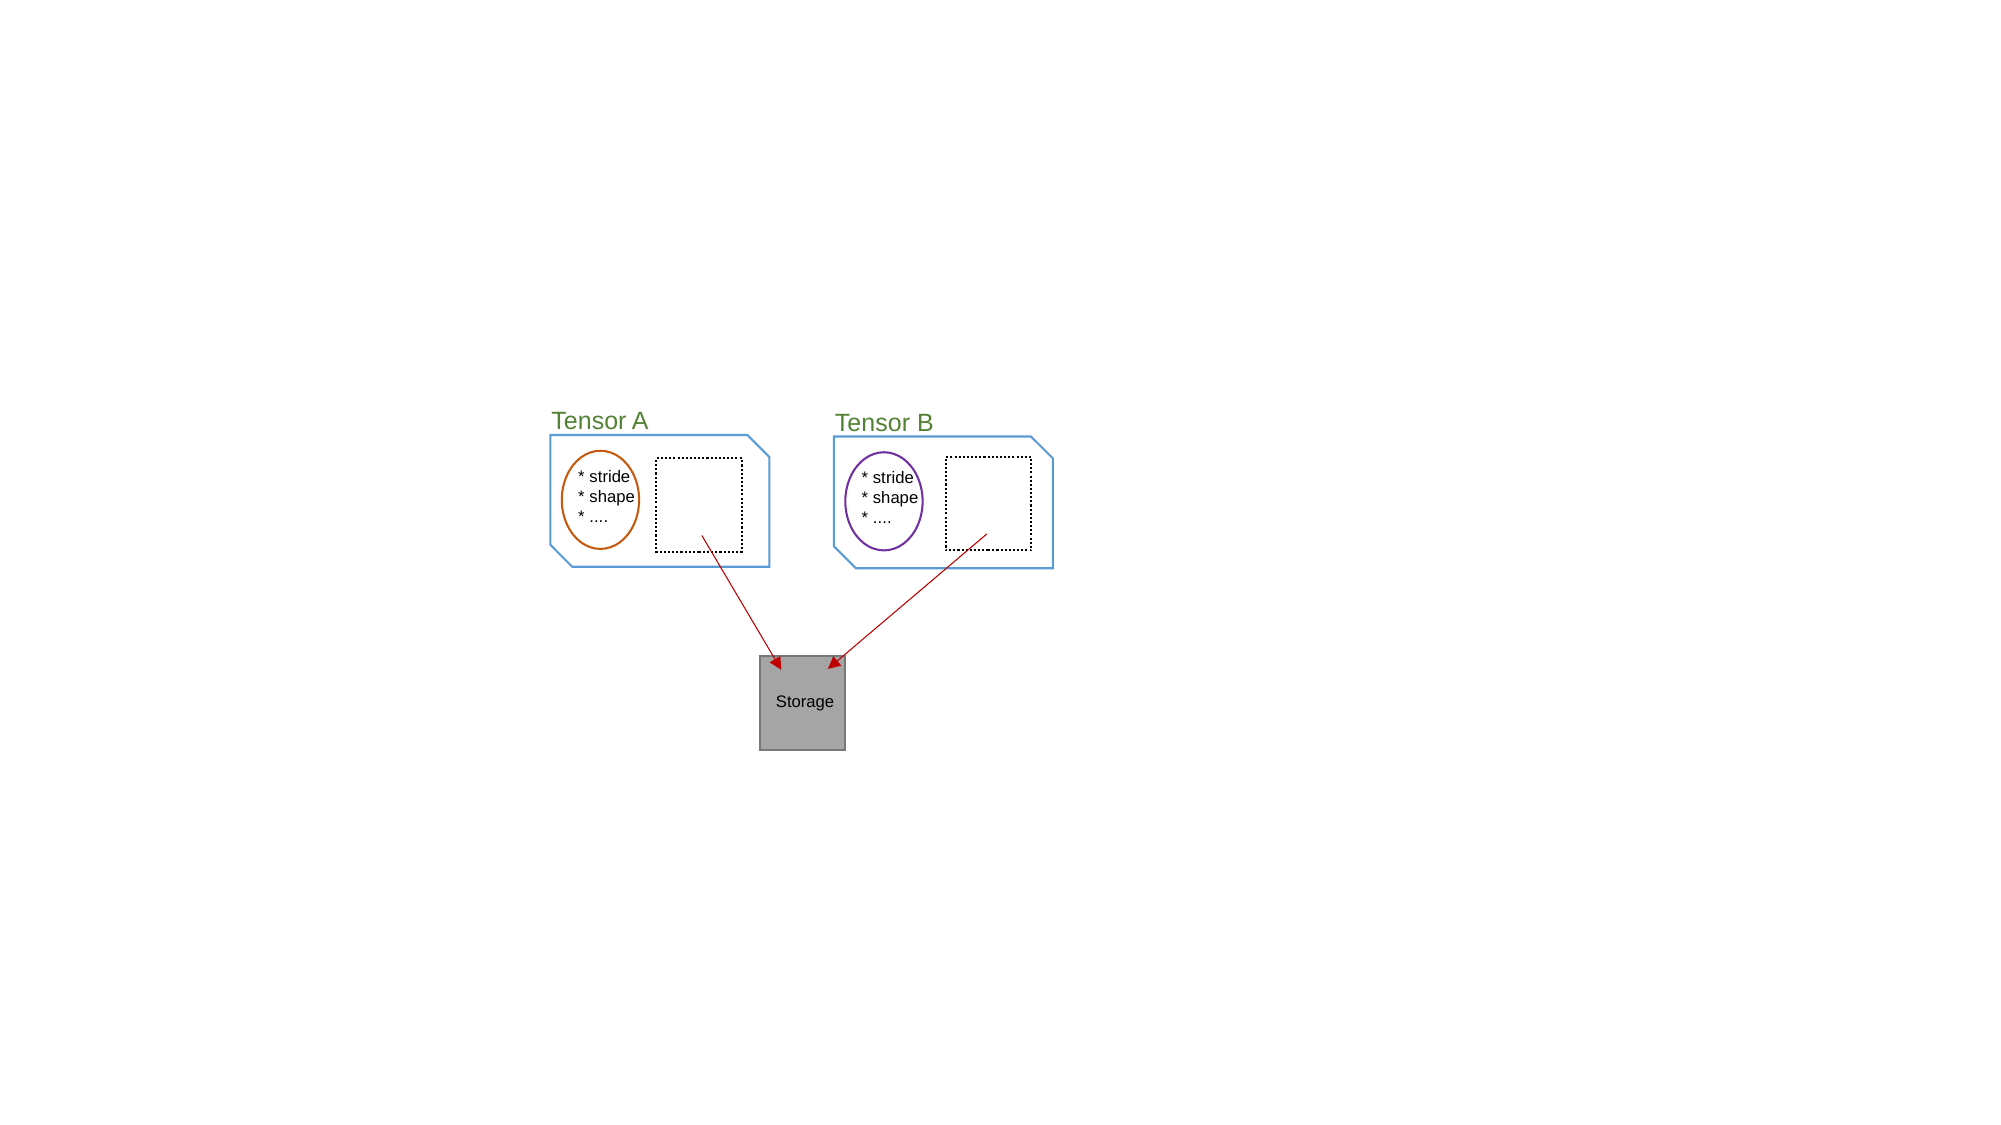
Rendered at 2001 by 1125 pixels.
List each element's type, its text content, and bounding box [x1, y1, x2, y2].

text_box Storage [768, 683, 843, 719]
text_box [759, 656, 846, 750]
text_box * stride * shape * .... [624, 458, 643, 534]
text_box * stride * shape * .... [907, 459, 927, 535]
text_box * stride * shape * .... [570, 458, 638, 534]
text_box * stride * shape * .... [854, 459, 921, 535]
text_box Tensor B [827, 398, 1001, 444]
text_box Tensor A [544, 397, 717, 443]
